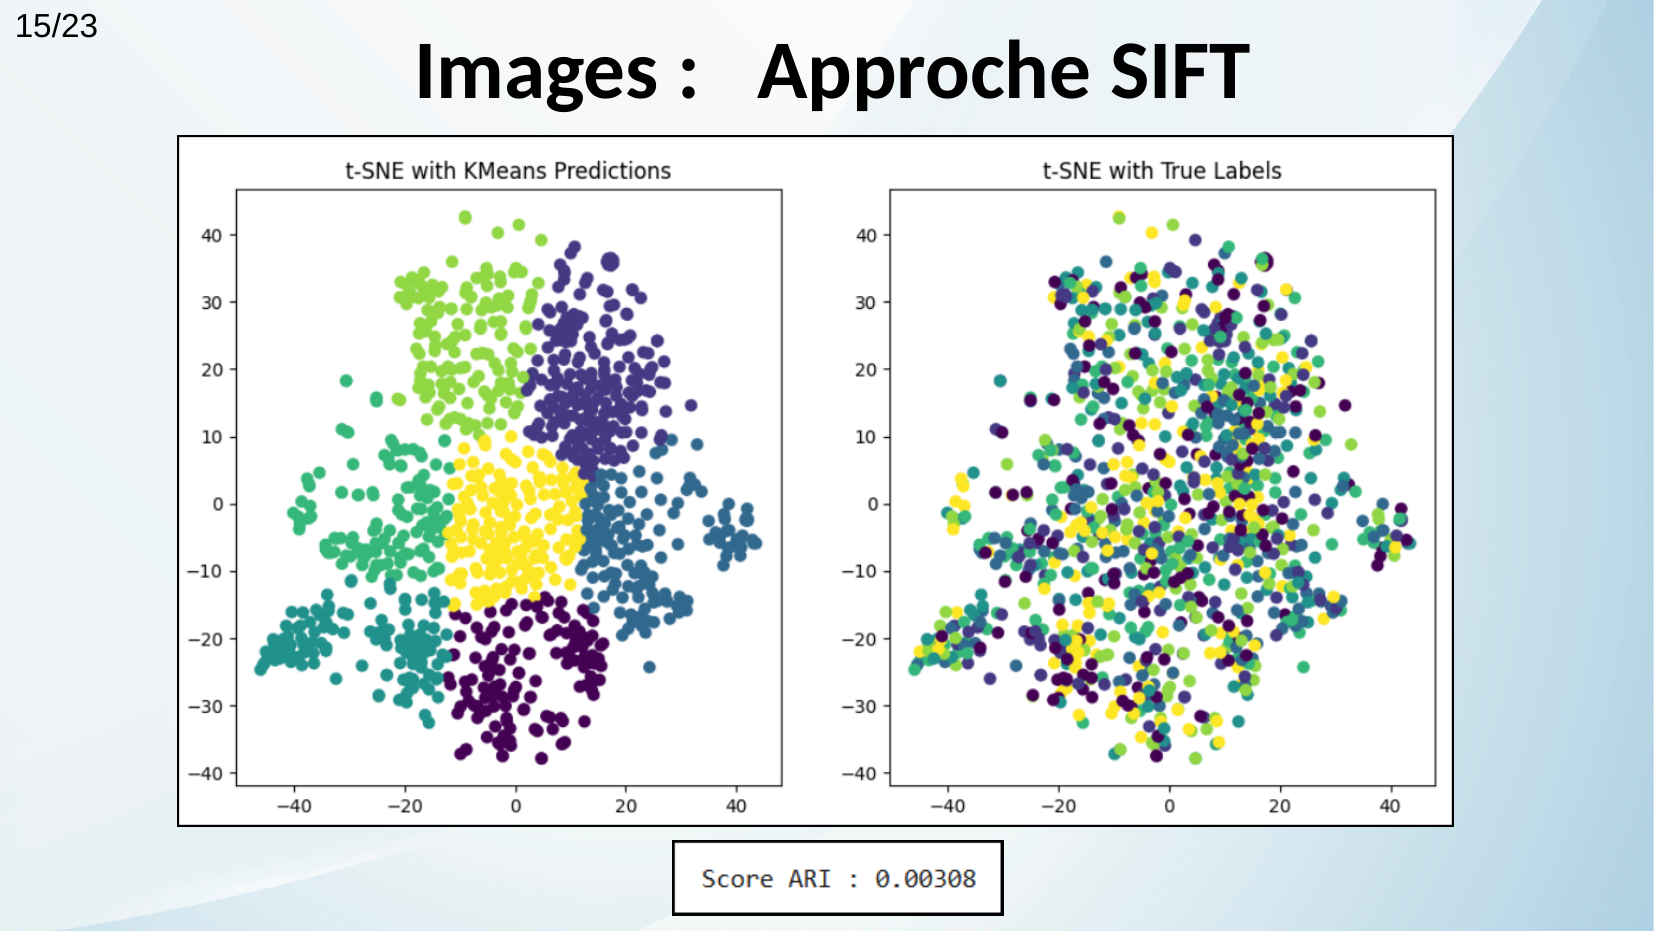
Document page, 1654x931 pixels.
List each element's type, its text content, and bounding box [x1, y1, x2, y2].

picture [0, 0, 1654, 931]
title Images : Approche SIFT [88, 0, 1577, 156]
text_box 15/23 [0, 0, 88, 60]
